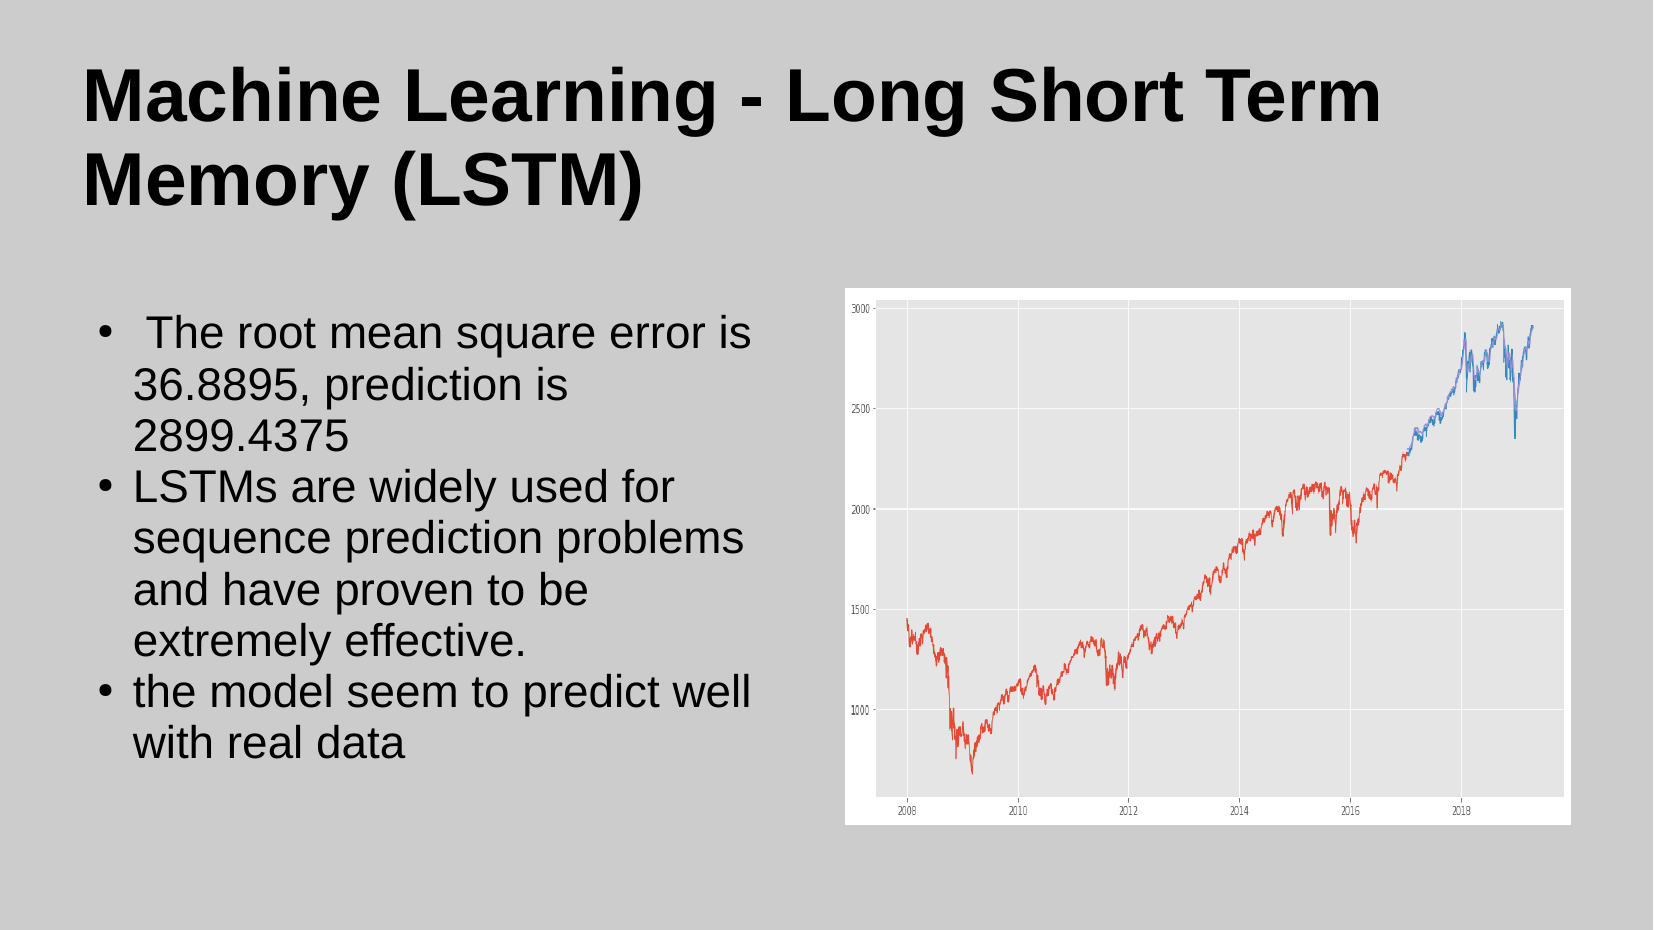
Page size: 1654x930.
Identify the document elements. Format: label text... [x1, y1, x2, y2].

text_box The root mean square error is 36.8895, prediction is 2899.4375 LSTMs are widely used for sequence prediction problems and have proven to be extremely effective. the model seem to predict well with real data [82, 300, 788, 879]
subtitle [82, 217, 1571, 757]
picture [845, 288, 1571, 826]
title Machine Learning - Long Short Term Memory (LSTM) [82, 53, 1571, 217]
